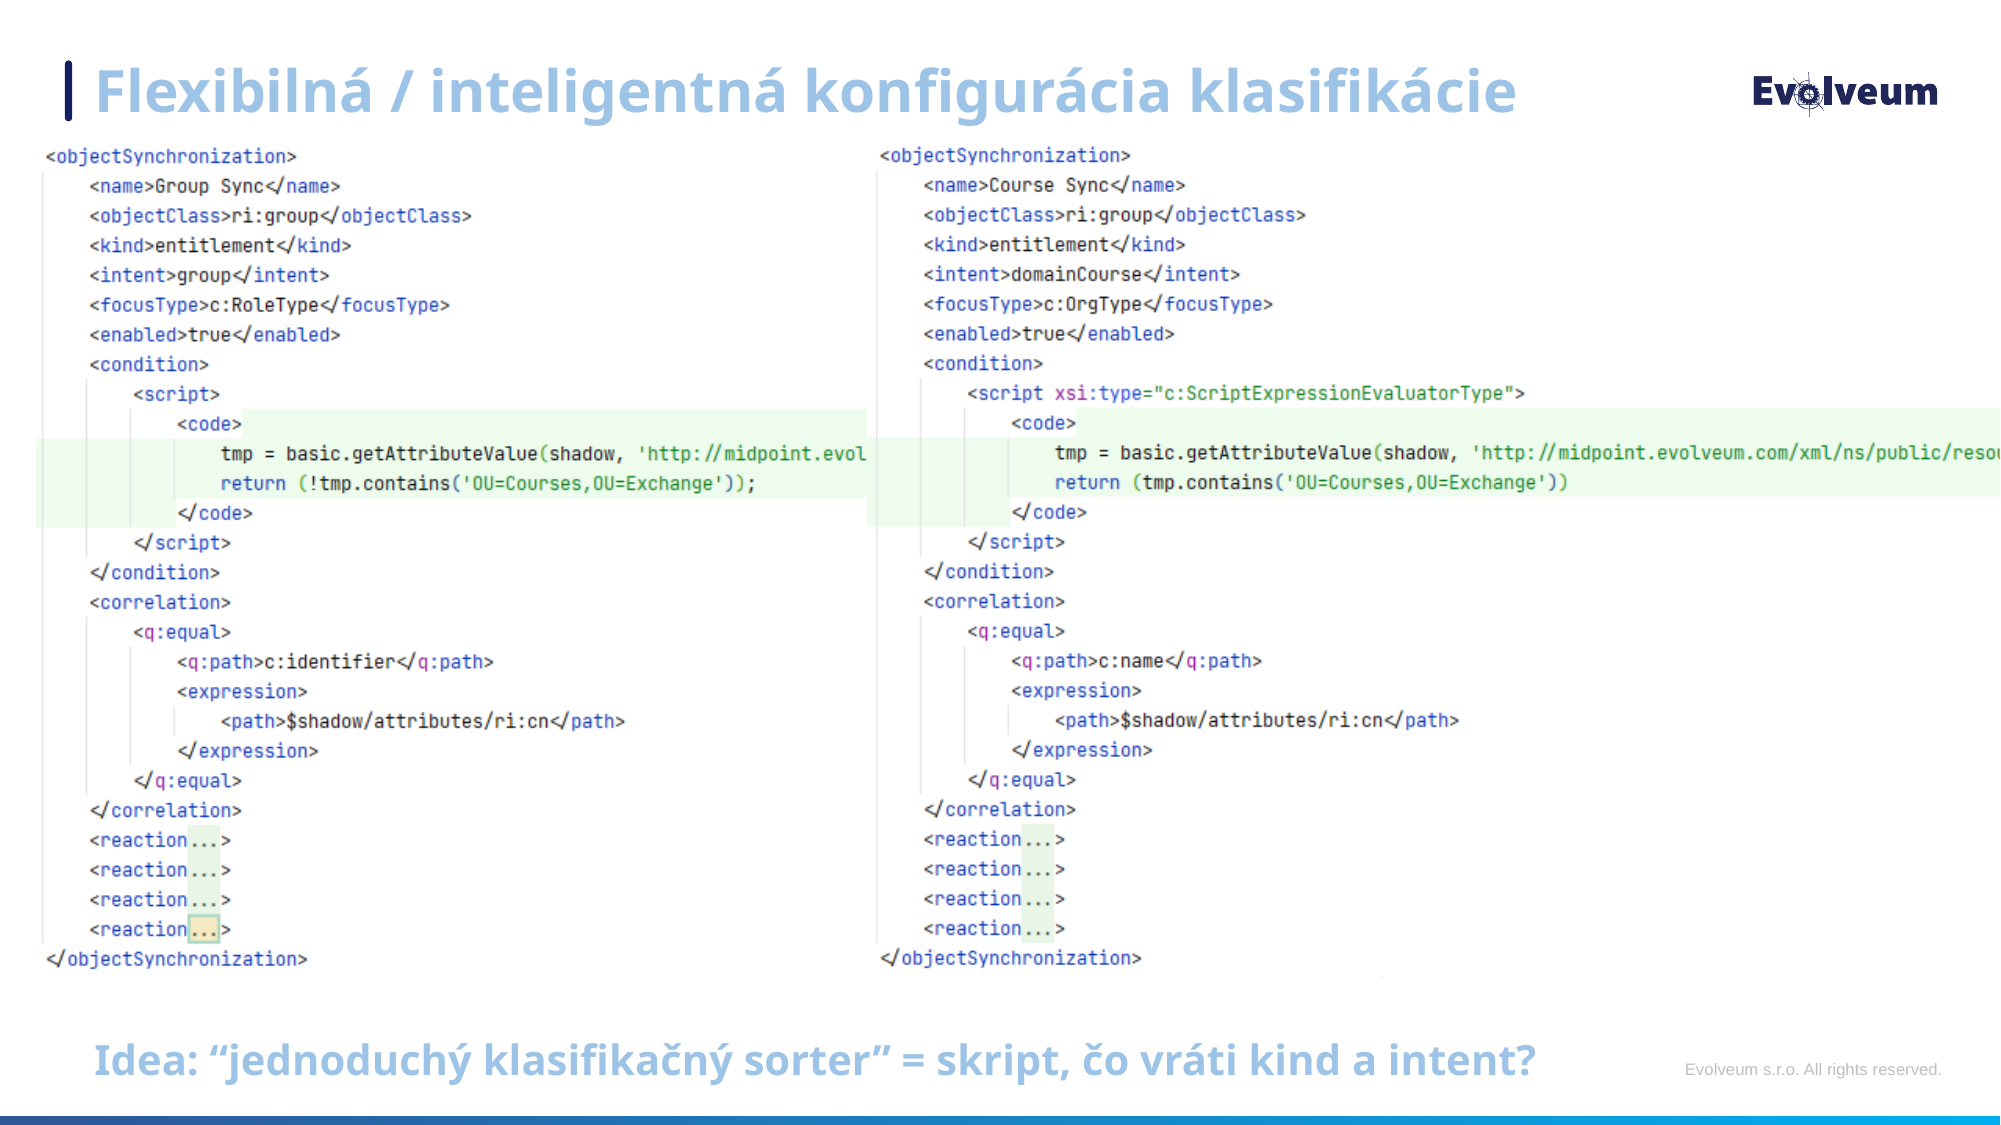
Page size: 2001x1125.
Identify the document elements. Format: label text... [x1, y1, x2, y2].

text_box Idea: “jednoduchý klasifikačný sorter” = skript, čo vráti kind a intent? [94, 1033, 1684, 1084]
picture [36, 142, 2001, 977]
title Flexibilná / inteligentná konfigurácia klasifikácie [94, 47, 1687, 133]
